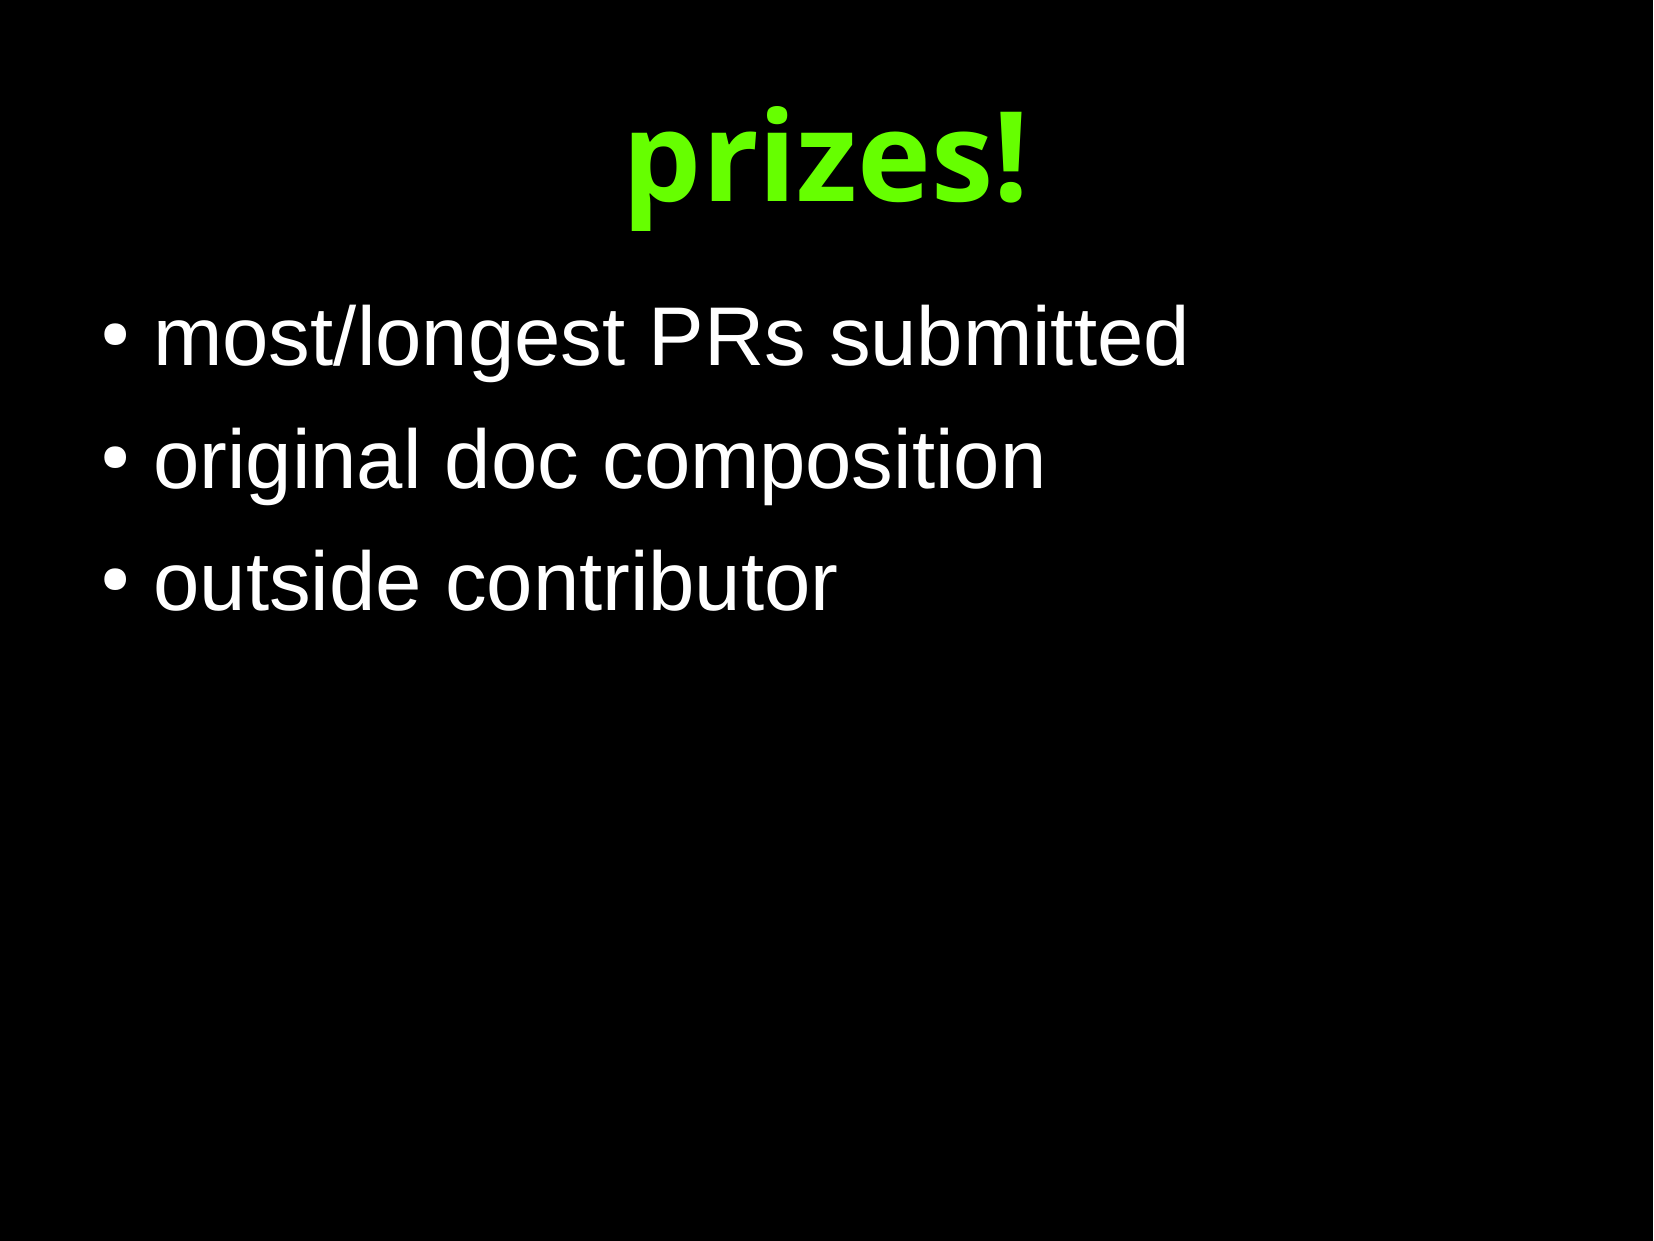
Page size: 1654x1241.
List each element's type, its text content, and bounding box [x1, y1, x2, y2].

title prizes! [82, 49, 1571, 257]
list most/longest PRs submitted original doc composition outside contributor [82, 290, 1571, 1010]
